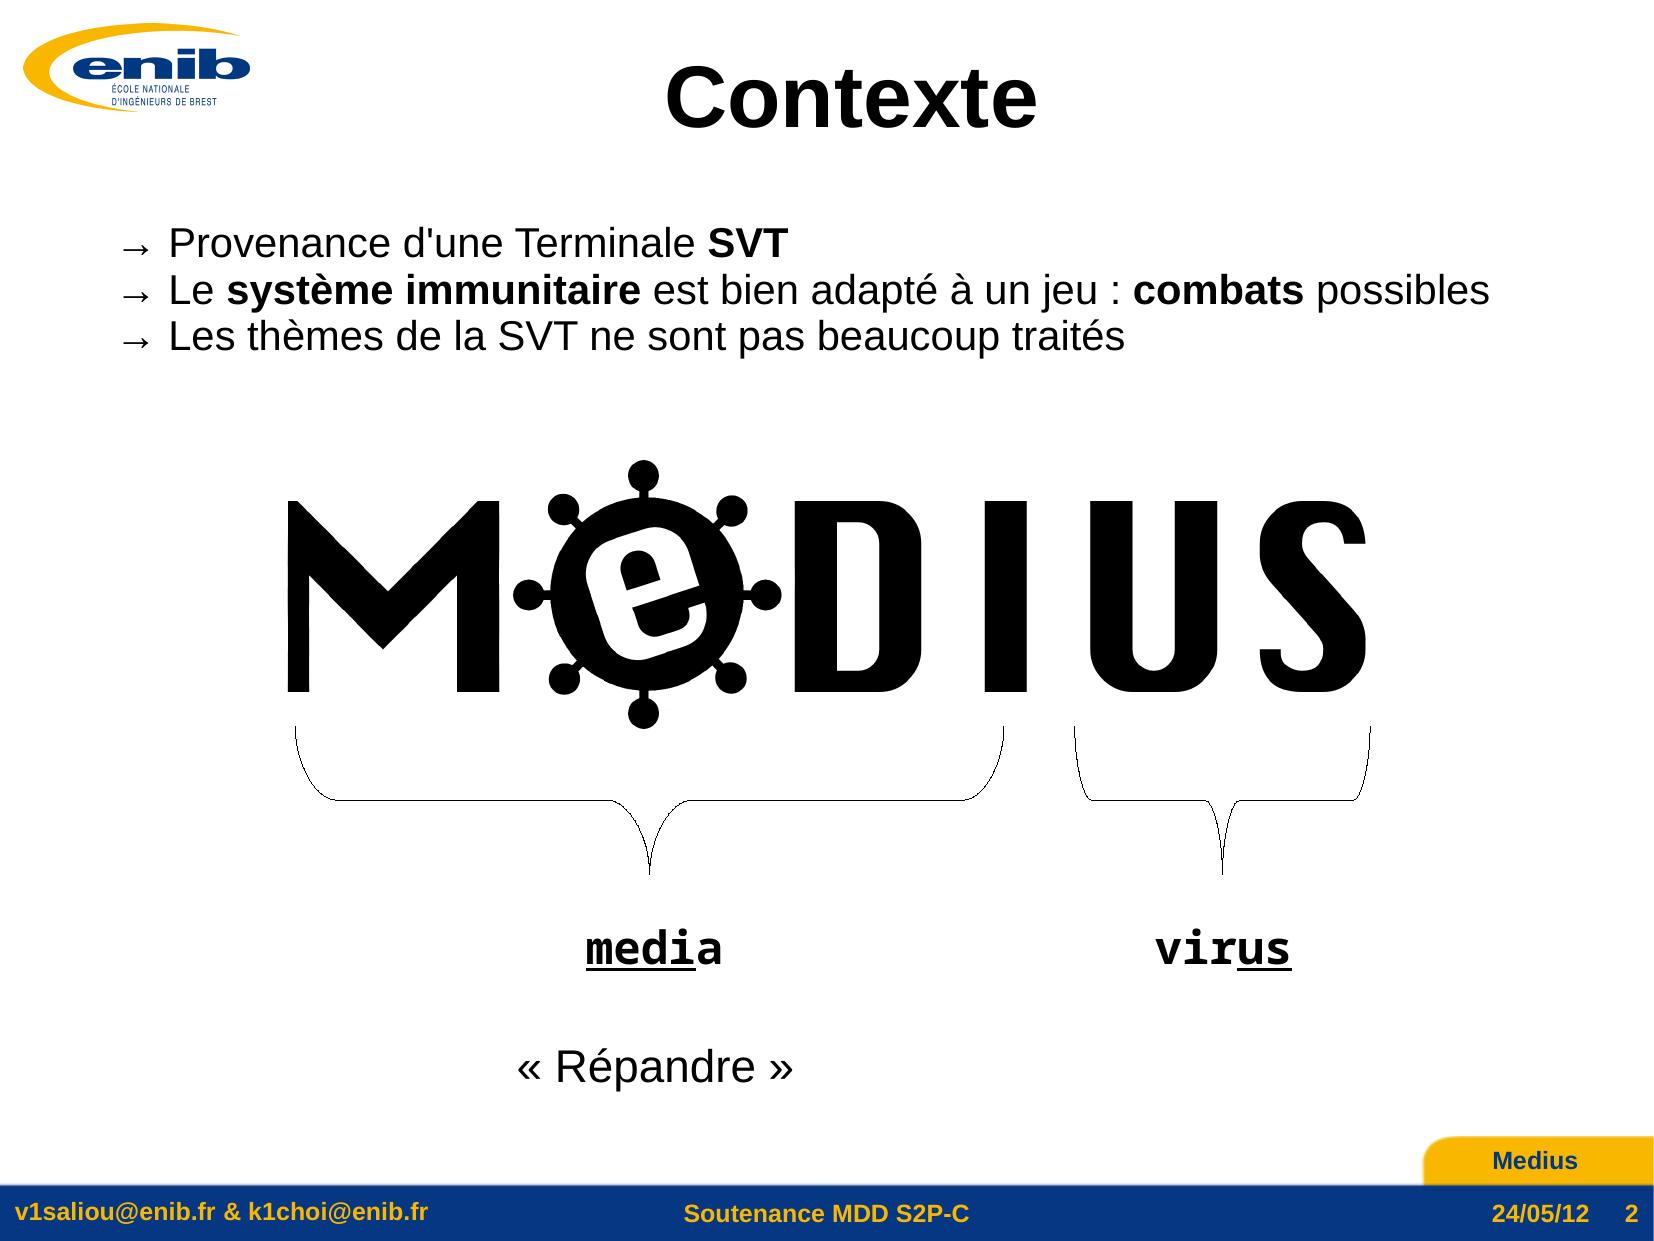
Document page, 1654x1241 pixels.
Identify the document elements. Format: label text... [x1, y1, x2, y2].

text_box Contexte [649, 41, 1054, 154]
text_box → Provenance d'une Terminale SVT → Le système immunitaire est bien adapté à un jeu : combats possibles → Les thèmes de la SVT ne sont pas beaucoup traités [100, 212, 1571, 367]
text_box « Répandre » [472, 1033, 839, 1100]
picture [271, 454, 1394, 737]
text_box virus [1139, 908, 1307, 1010]
picture [0, 1136, 1654, 1241]
text_box media [571, 908, 739, 1010]
picture [23, 23, 250, 112]
